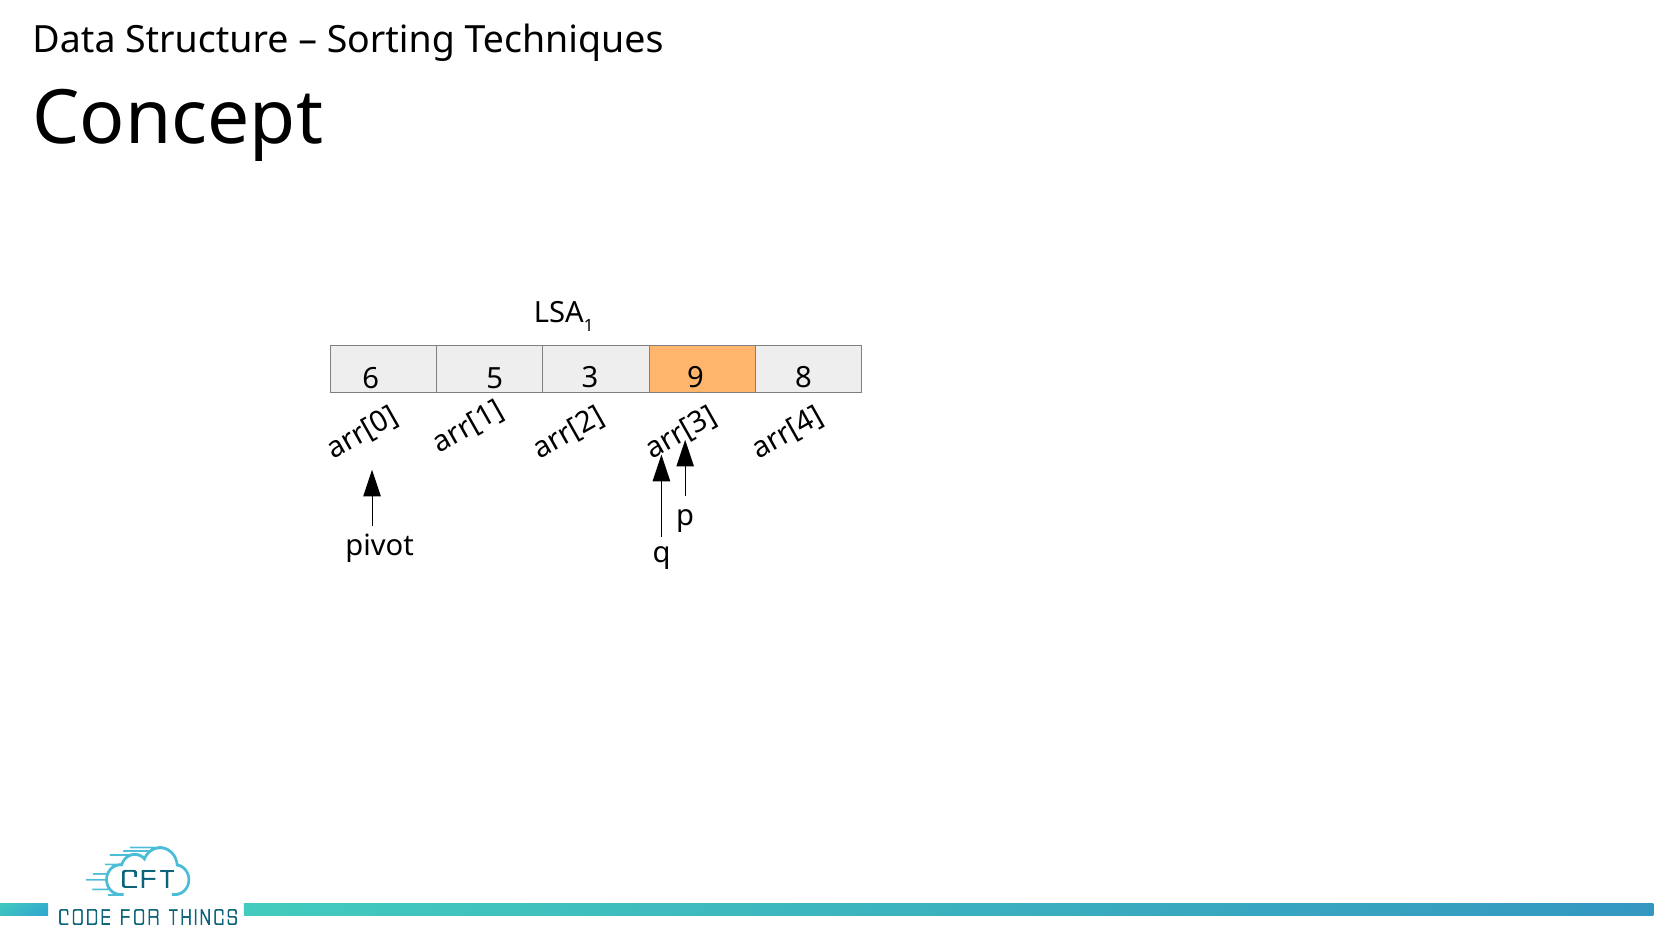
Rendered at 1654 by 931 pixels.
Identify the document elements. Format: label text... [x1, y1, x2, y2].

text_box arr[4] [726, 398, 858, 485]
text_box [330, 345, 862, 393]
text_box LSA1 [519, 283, 615, 340]
text_box q [637, 524, 686, 597]
title Data Structure – Sorting Techniques Concept [32, 12, 1184, 166]
text_box 5 [471, 350, 520, 400]
picture [59, 846, 237, 925]
text_box 8 [772, 348, 845, 398]
text_box arr[2] [507, 398, 630, 476]
text_box pivot [330, 516, 434, 567]
text_box p [661, 487, 710, 537]
text_box arr[3] [620, 398, 747, 476]
text_box arr[1] [407, 388, 534, 470]
text_box arr[0] [301, 393, 426, 476]
text_box 9 [672, 348, 739, 398]
text_box 3 [566, 348, 634, 398]
text_box 6 [347, 350, 396, 400]
